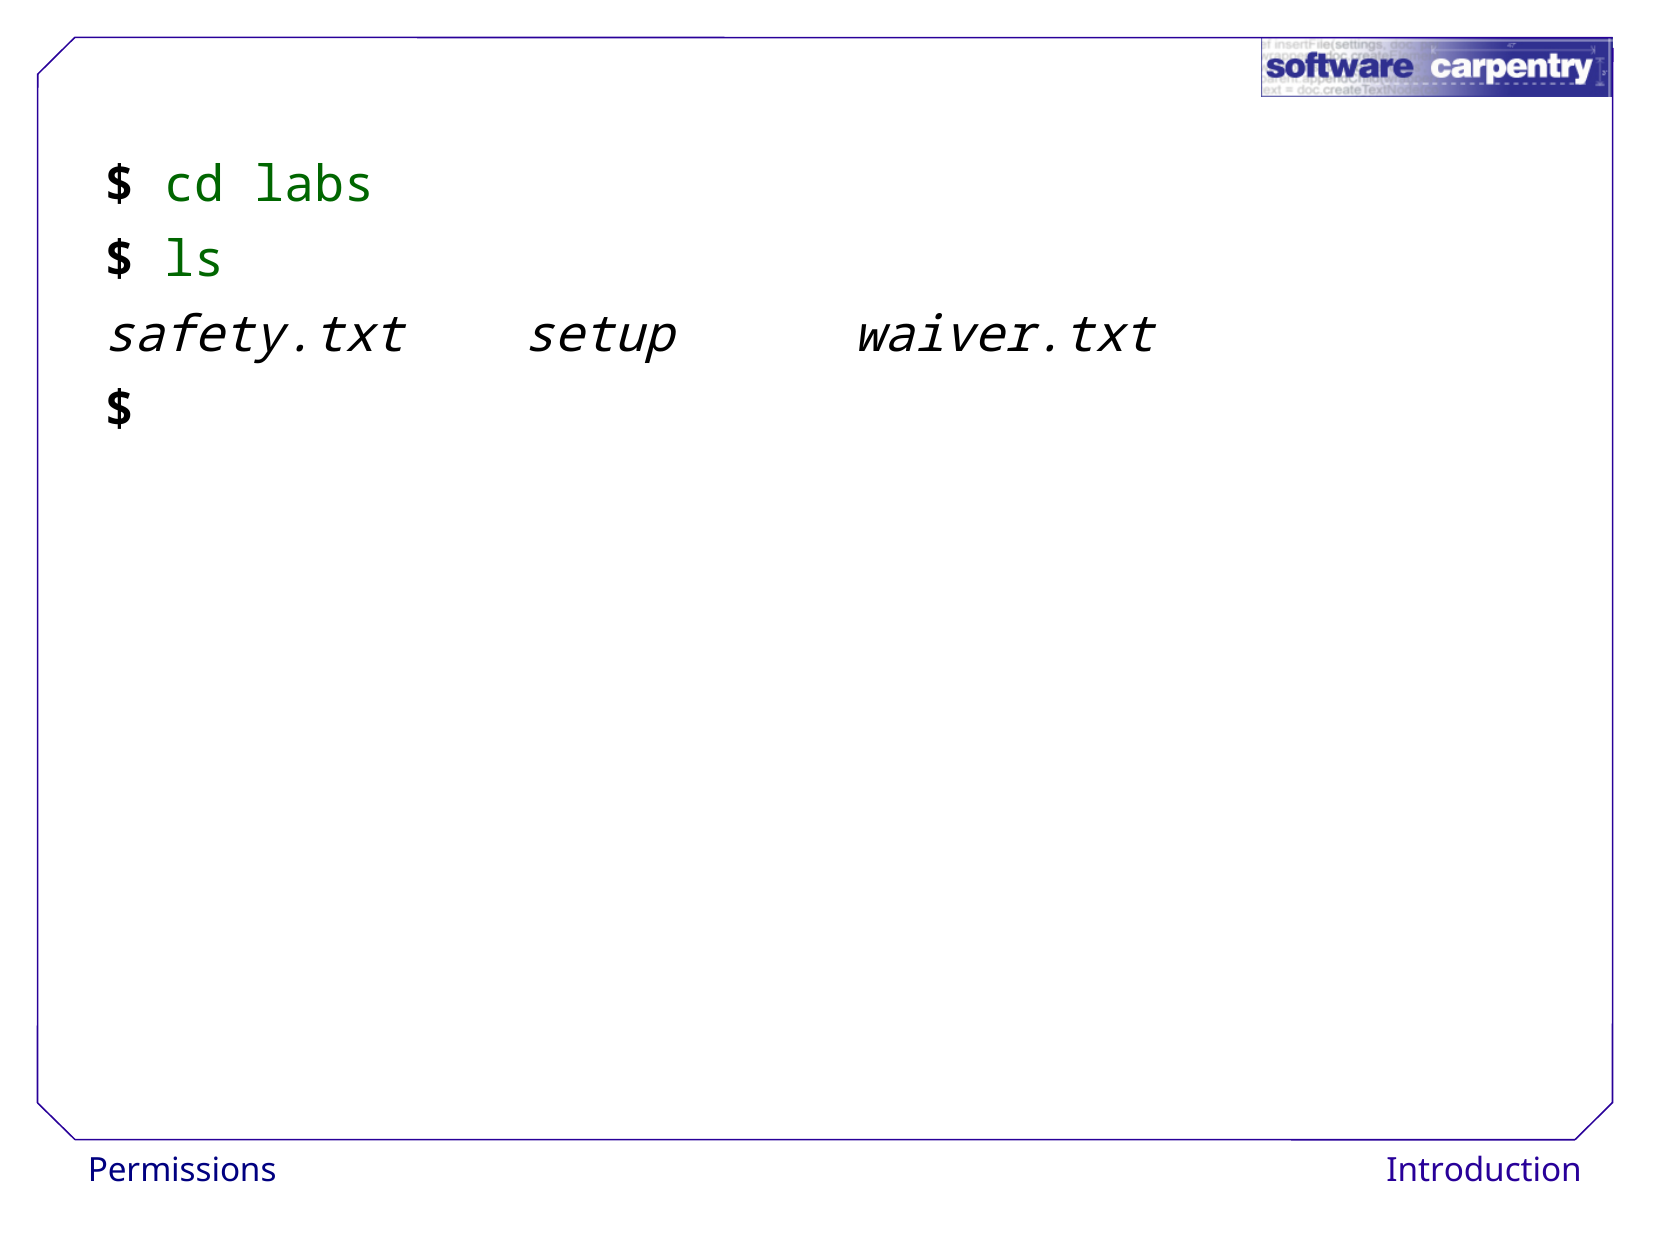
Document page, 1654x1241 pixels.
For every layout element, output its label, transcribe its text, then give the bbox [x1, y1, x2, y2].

text_box $ cd labs $ ls safety.txt setup waiver.txt $ [89, 128, 1512, 1131]
picture [1261, 39, 1613, 97]
